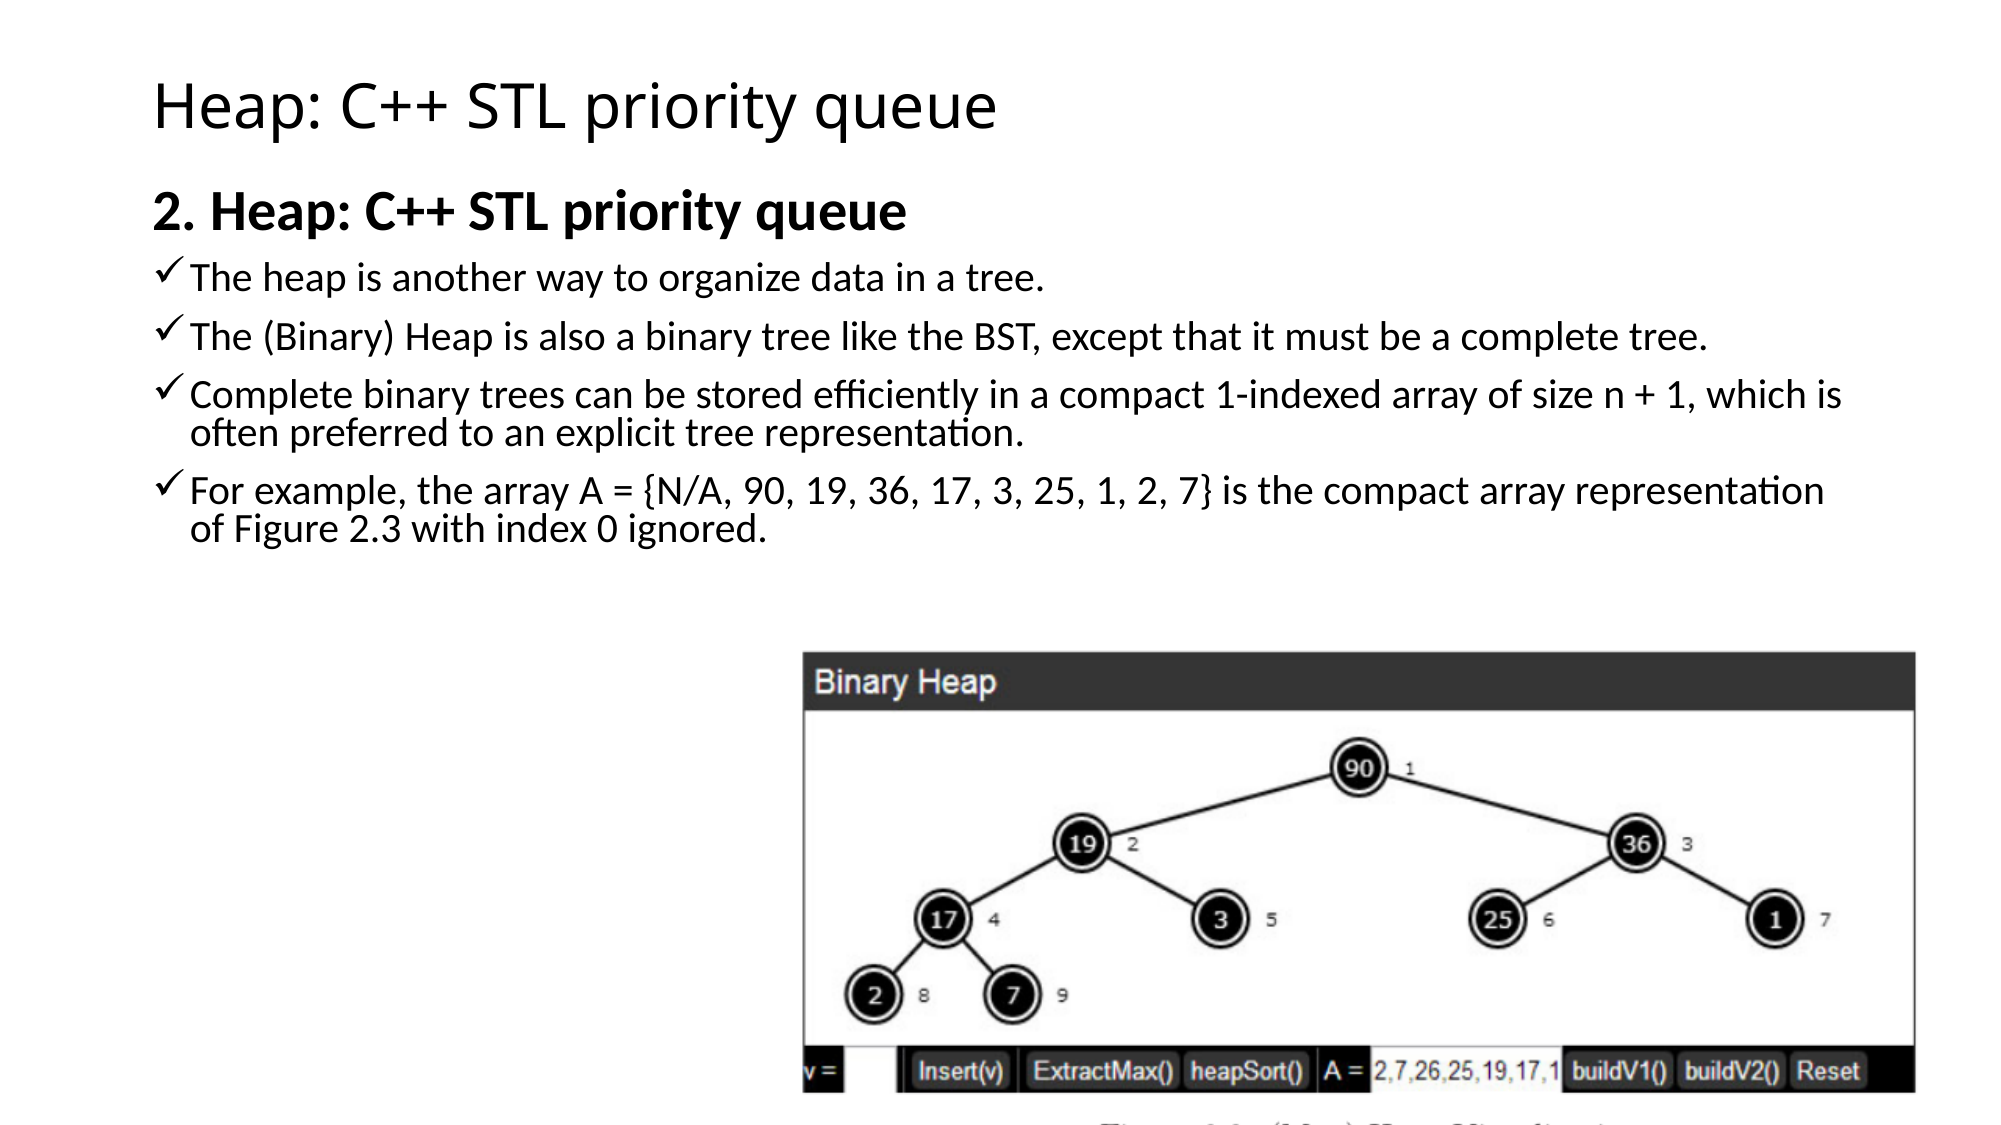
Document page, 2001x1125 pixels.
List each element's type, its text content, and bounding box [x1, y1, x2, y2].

text_box 2. Heap: C++ STL priority queue The heap is another way to organize data in a tree. The (Binary) Heap is also a binary tree like the BST, except that it must be a complete tree. Complete binary trees can be stored efficiently in a compact 1-indexed array of size n + 1, which is often preferred to an explicit tree representation. For example, the array A = {N/A, 90, 19, 36, 17, 3, 25, 1, 2, 7} is the compact array representation of Figure 2.3 with index 0 ignored. [137, 181, 1863, 1014]
picture [795, 629, 1933, 1125]
text_box Heap: C++ STL priority queue [137, 59, 1863, 152]
